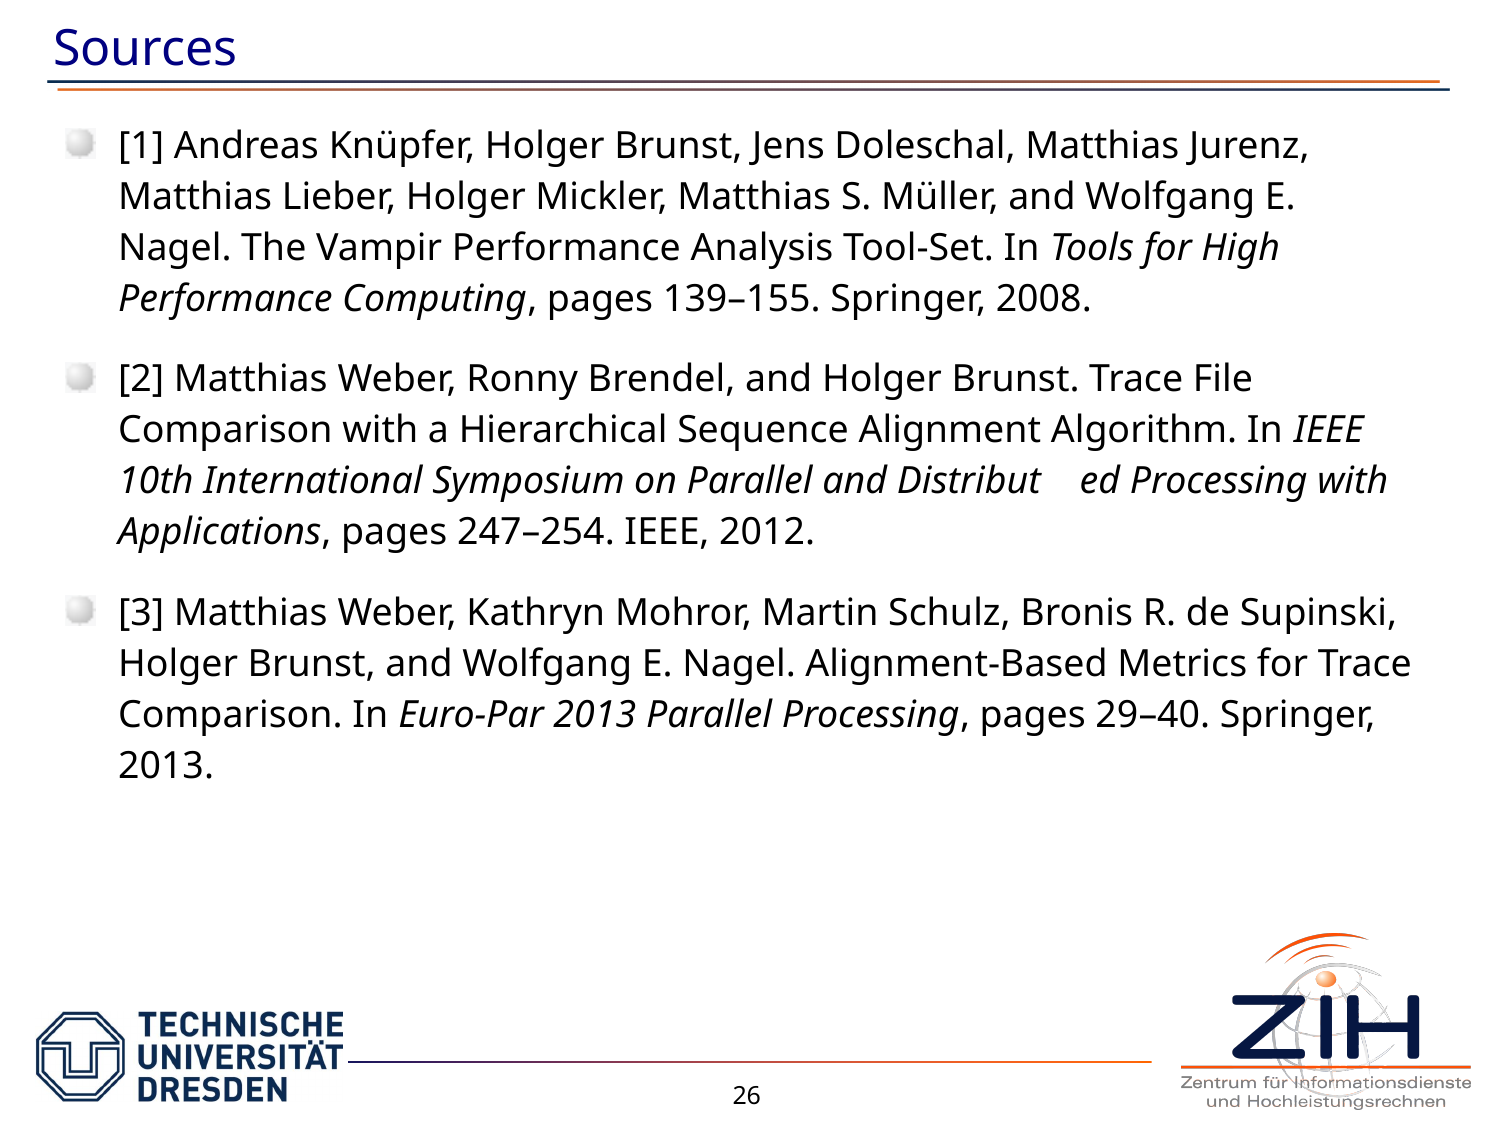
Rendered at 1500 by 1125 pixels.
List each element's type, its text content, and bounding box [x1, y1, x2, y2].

list [1] Andreas Knüpfer, Holger Brunst, Jens Doleschal, Matthias Jurenz, Matthias Lieber, Holger Mickler, Matthias S. Müller, and Wolfgang E. Nagel. The Vampir Performance Analysis Tool-Set. In Tools for High Performance Computing, pages 139–155. Springer, 2008. [2] Matthias Weber, Ronny Brendel, and Holger Brunst. Trace File Comparison with a Hierarchical Sequence Alignment Algorithm. In IEEE 10th International Symposium on Parallel and Distribut ed Processing with Applications, pages 247–254. IEEE, 2012. [3] Matthias Weber, Kathryn Mohror, Martin Schulz, Bronis R. de Supinski, Holger Brunst, and Wolfgang E. Nagel. Alignment-Based Metrics for Trace Comparison. In Euro-Par 2013 Parallel Processing, pages 29–40. Springer, 2013. [29, 118, 1418, 861]
picture [1181, 933, 1471, 1110]
picture [47, 80, 1450, 91]
title Sources [53, 12, 1453, 81]
picture [35, 1011, 343, 1102]
